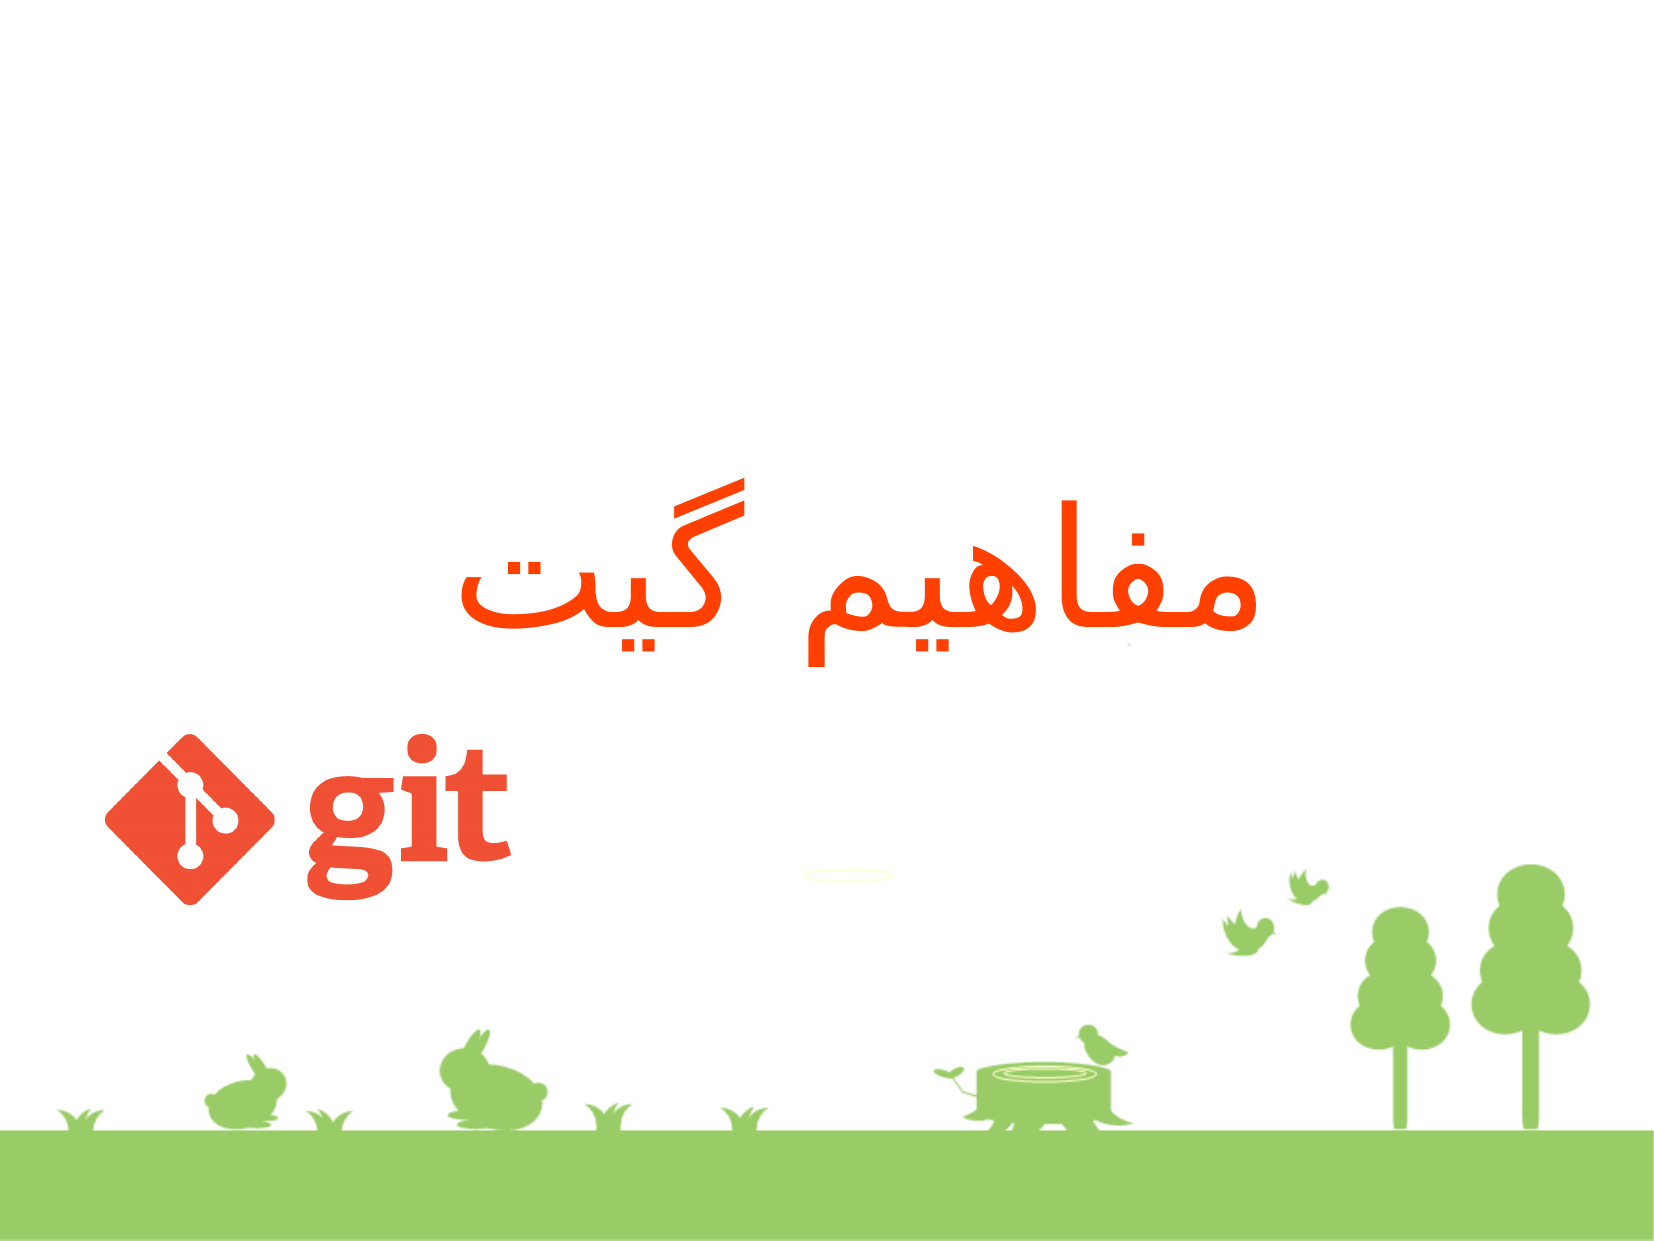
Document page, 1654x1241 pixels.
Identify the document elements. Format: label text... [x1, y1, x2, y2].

picture [0, 0, 1654, 1241]
title مفاهیم گیت [116, 420, 1606, 721]
